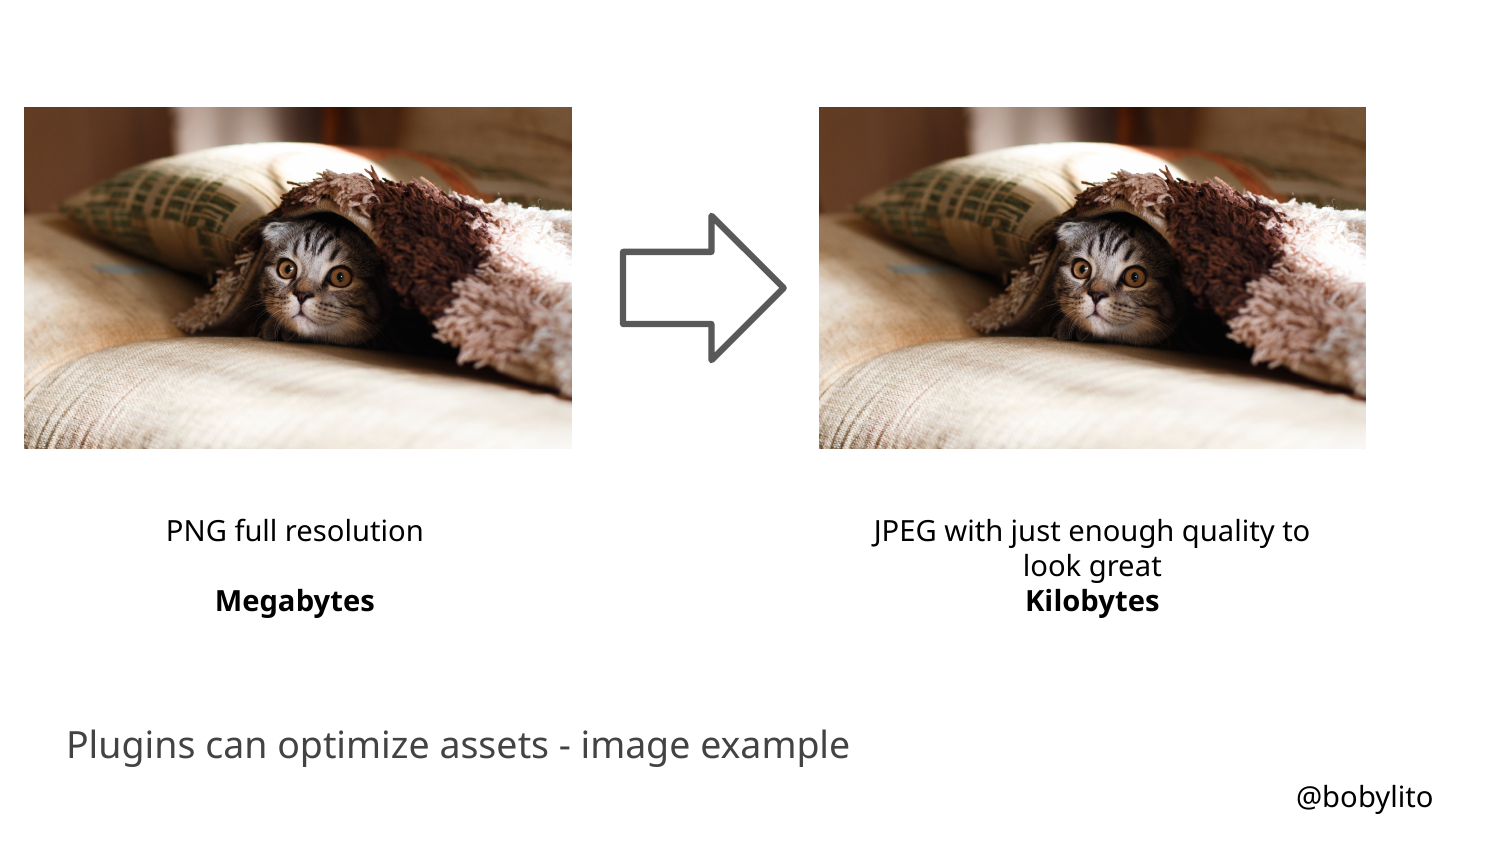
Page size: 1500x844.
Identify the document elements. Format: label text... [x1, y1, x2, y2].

picture [819, 107, 1366, 449]
list Plugins can optimize assets - image example [51, 694, 1036, 794]
text_box JPEG with just enough quality to look great Kilobytes [858, 497, 1327, 588]
text_box [623, 215, 784, 361]
text_box PNG full resolution Megabytes [61, 497, 529, 588]
picture [24, 107, 572, 449]
